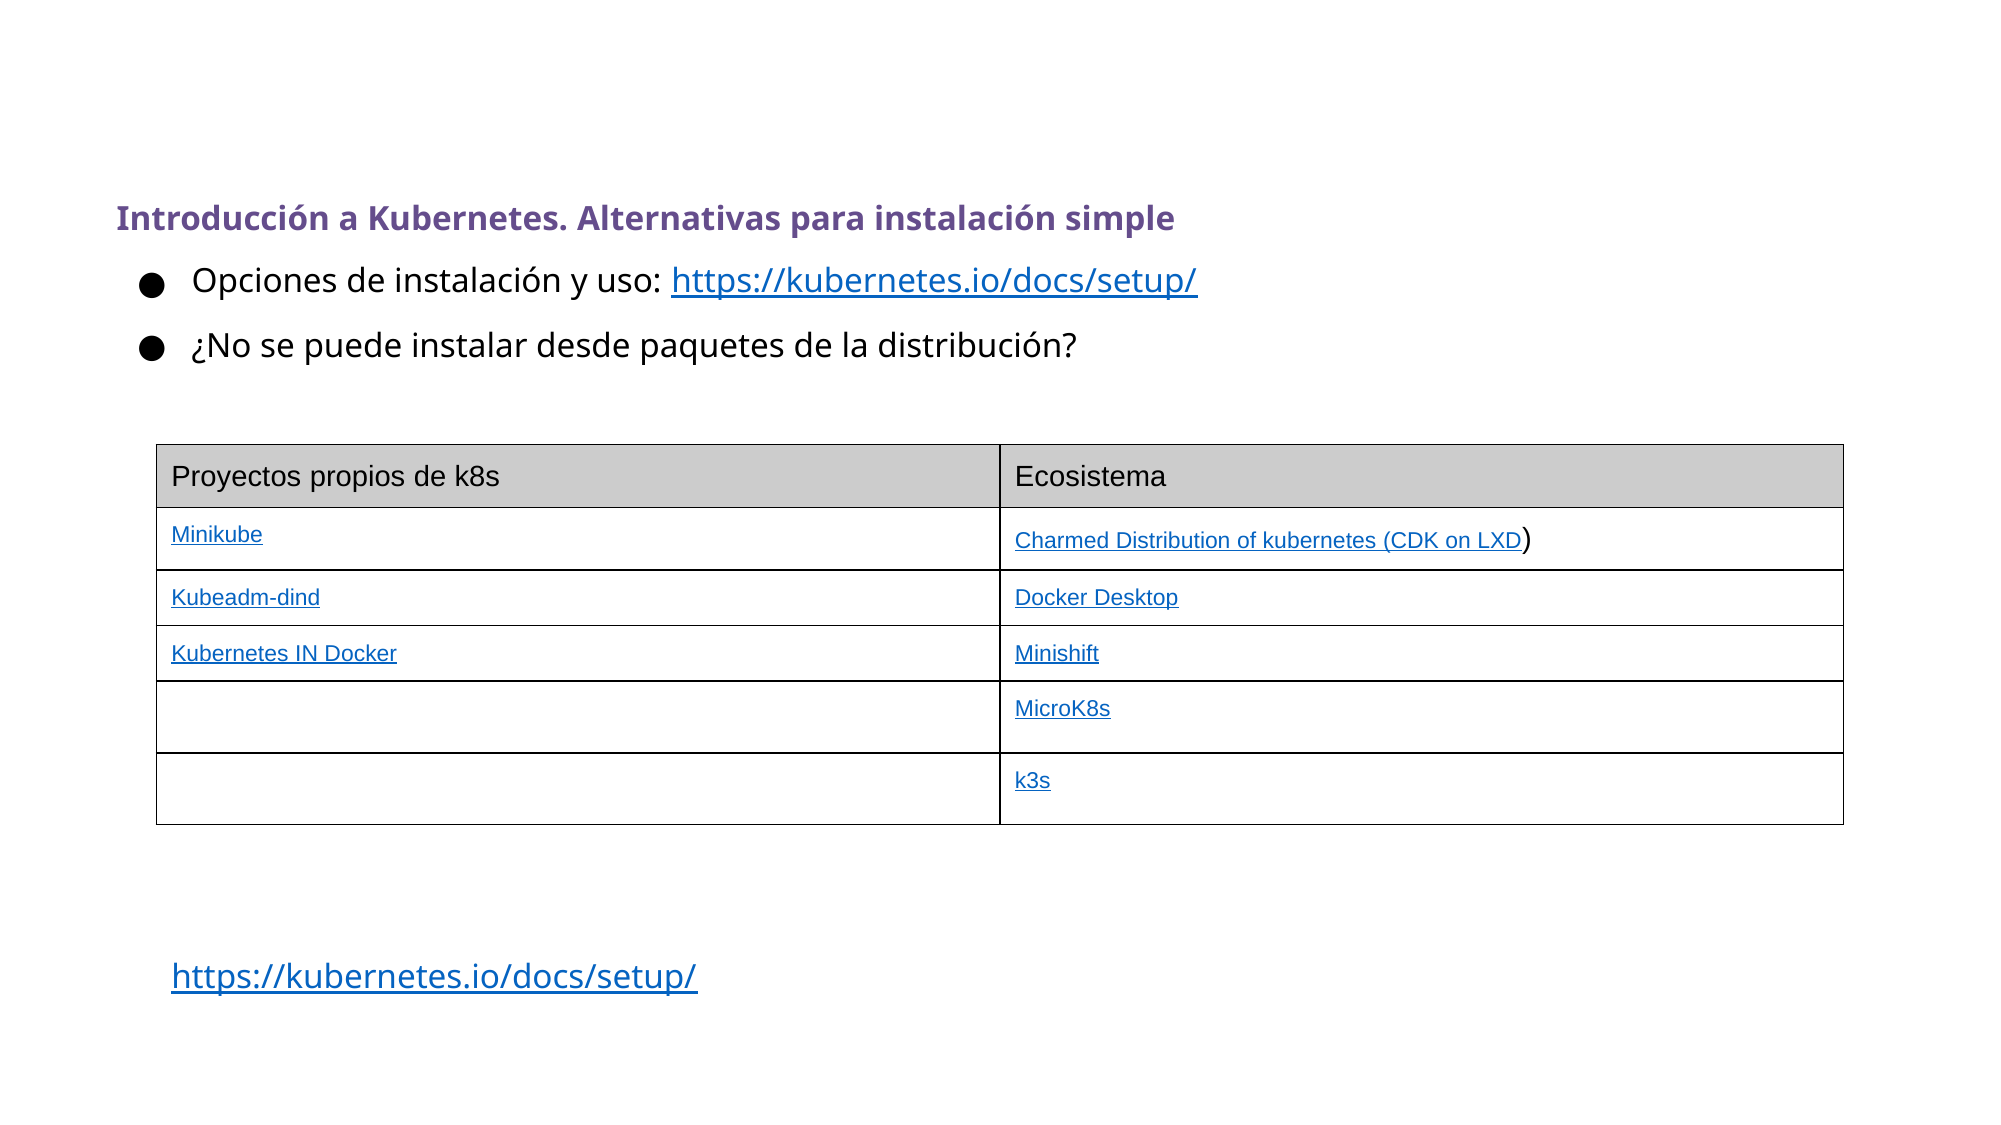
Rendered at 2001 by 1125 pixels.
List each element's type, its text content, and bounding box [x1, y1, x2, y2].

table_cell k3s [1001, 754, 1843, 824]
table_header Ecosistema [1001, 445, 1843, 507]
table_header Proyectos propios de k8s [157, 445, 999, 507]
text_box https://kubernetes.io/docs/setup/ [156, 918, 754, 978]
table_cell Minikube [157, 508, 999, 569]
table_cell MicroK8s [1001, 682, 1843, 752]
text_box Introducción a Kubernetes. Alternativas para instalación simple Opciones de instalación y uso: https://kubernetes.io/docs/setup/ ¿No se puede instalar desde paquetes de la distribución? [101, 169, 1977, 382]
table_cell Docker Desktop [1001, 571, 1843, 625]
table_cell Kubeadm-dind [157, 571, 999, 625]
table_cell Minishift [1001, 626, 1843, 680]
table_cell Kubernetes IN Docker [157, 626, 999, 680]
table_cell [157, 754, 999, 824]
table_cell [157, 682, 999, 752]
table_cell Charmed Distribution of kubernetes (CDK on LXD) [1001, 508, 1843, 569]
